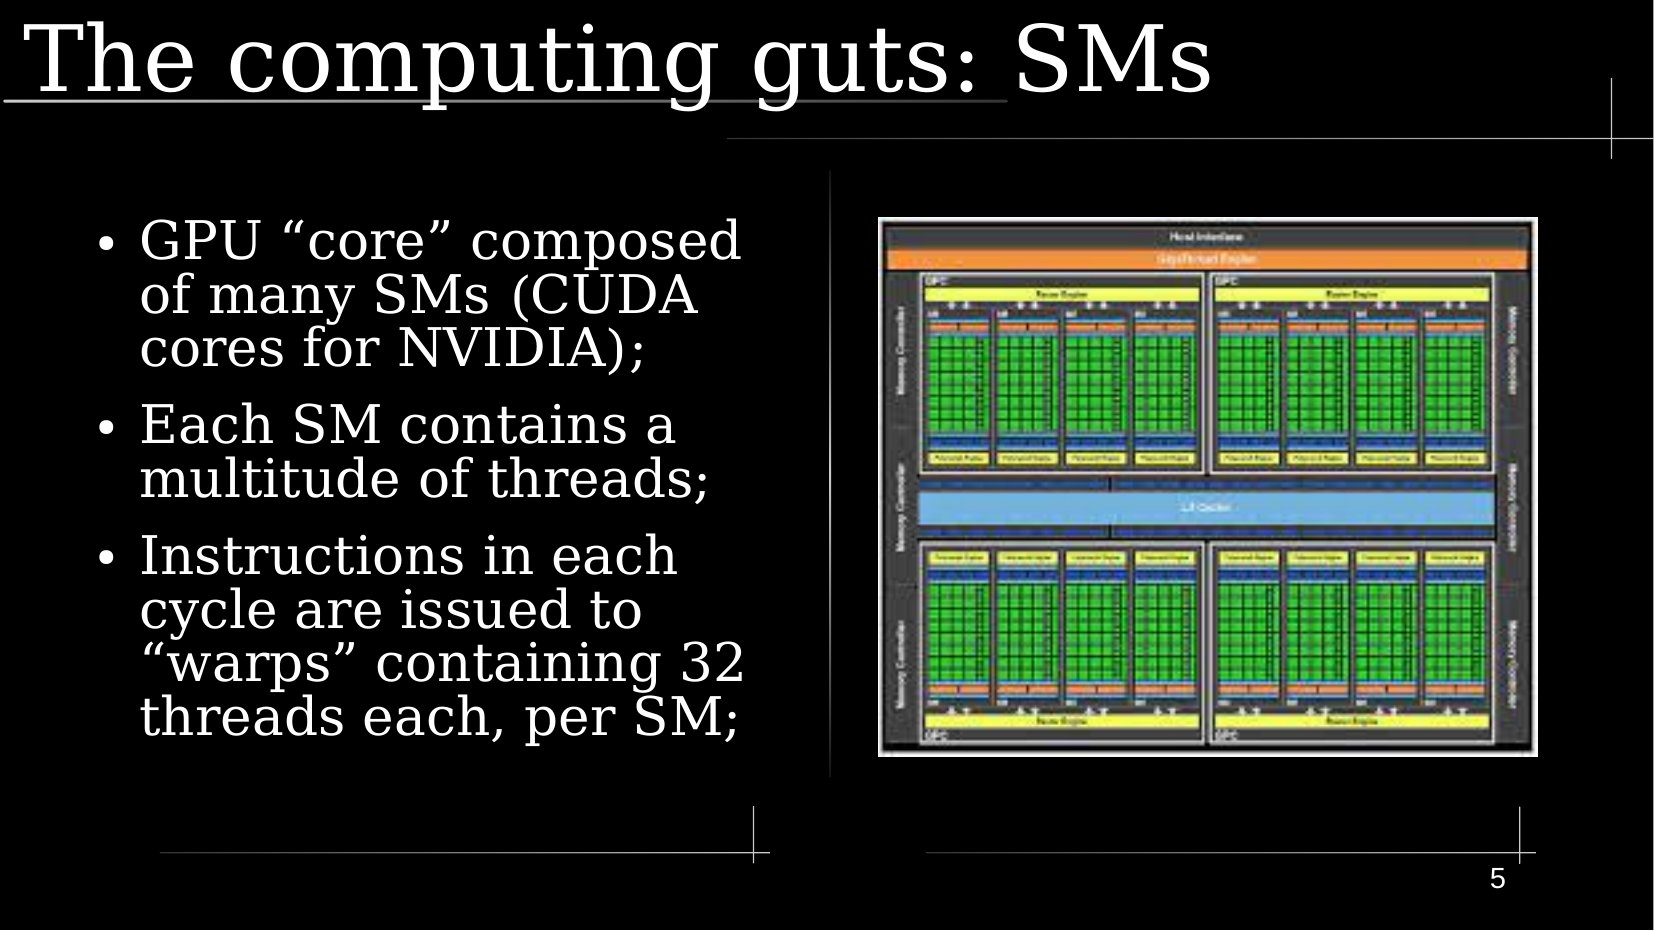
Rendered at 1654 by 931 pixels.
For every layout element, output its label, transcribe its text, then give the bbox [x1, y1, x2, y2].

list GPU “core” composed of many SMs (CUDA cores for NVIDIA); Each SM contains a multitude of threads; Instructions in each cycle are issued to “warps” containing 32 threads each, per SM; [82, 217, 809, 758]
picture [878, 217, 1538, 758]
title The computing guts: SMs [23, 11, 1589, 119]
